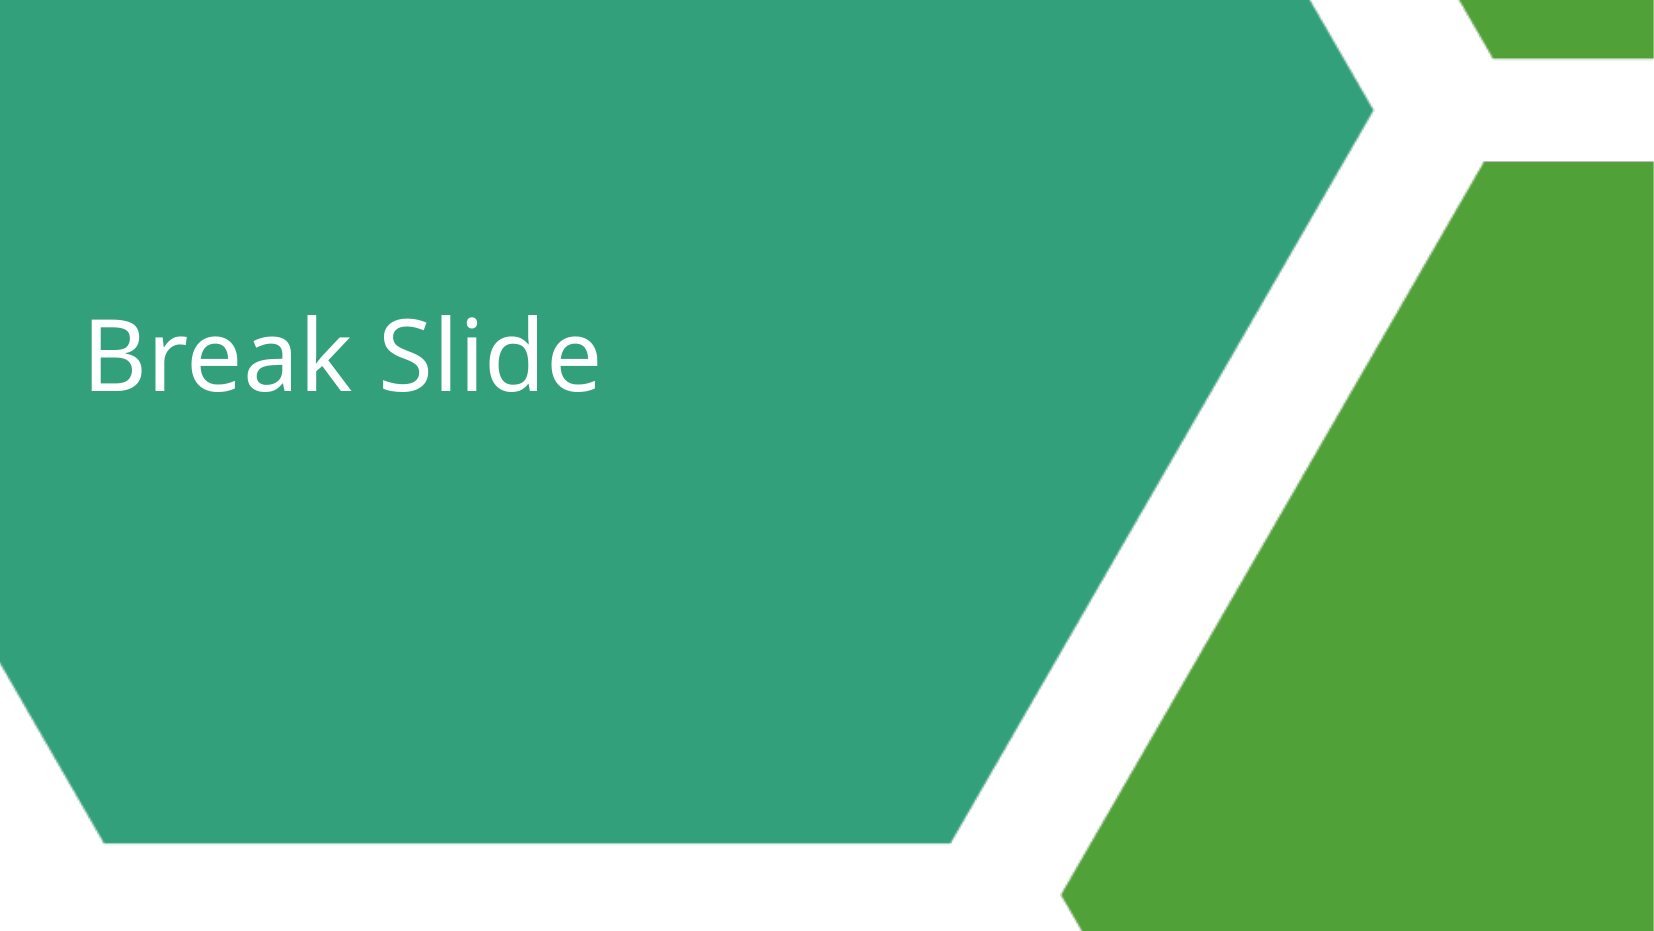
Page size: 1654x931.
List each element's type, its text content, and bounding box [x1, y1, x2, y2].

title Break Slide [82, 219, 1218, 486]
picture [0, 0, 1654, 931]
